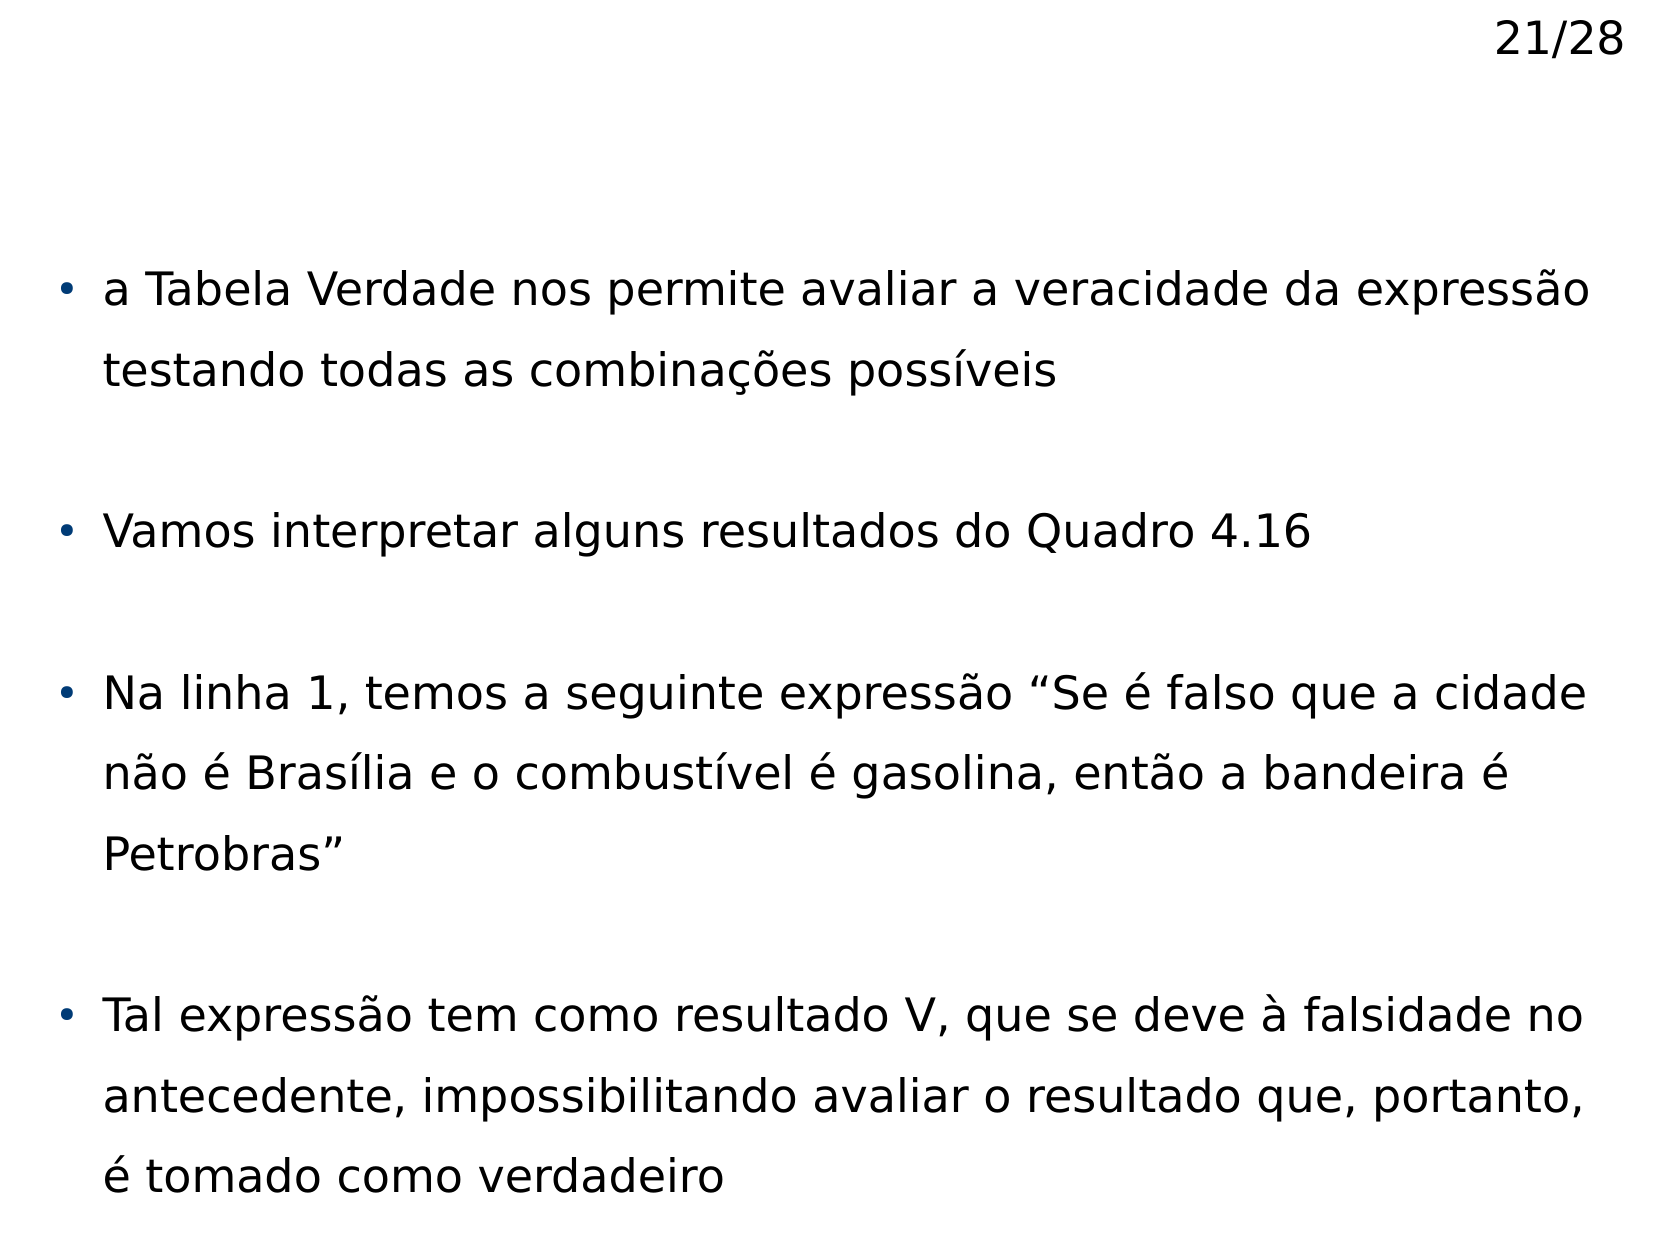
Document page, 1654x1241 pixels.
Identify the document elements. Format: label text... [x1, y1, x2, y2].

list a Tabela Verdade nos permite avaliar a veracidade da expressão testando todas as combinações possíveis Vamos interpretar alguns resultados do Quadro 4.16 Na linha 1, temos a seguinte expressão “Se é falso que a cidade não é Brasília e o combustível é gasolina, então a bandeira é Petrobras” Tal expressão tem como resultado V, que se deve à falsidade no antecedente, impossibilitando avaliar o resultado que, portanto, é tomado como verdadeiro [59, 236, 1625, 1211]
